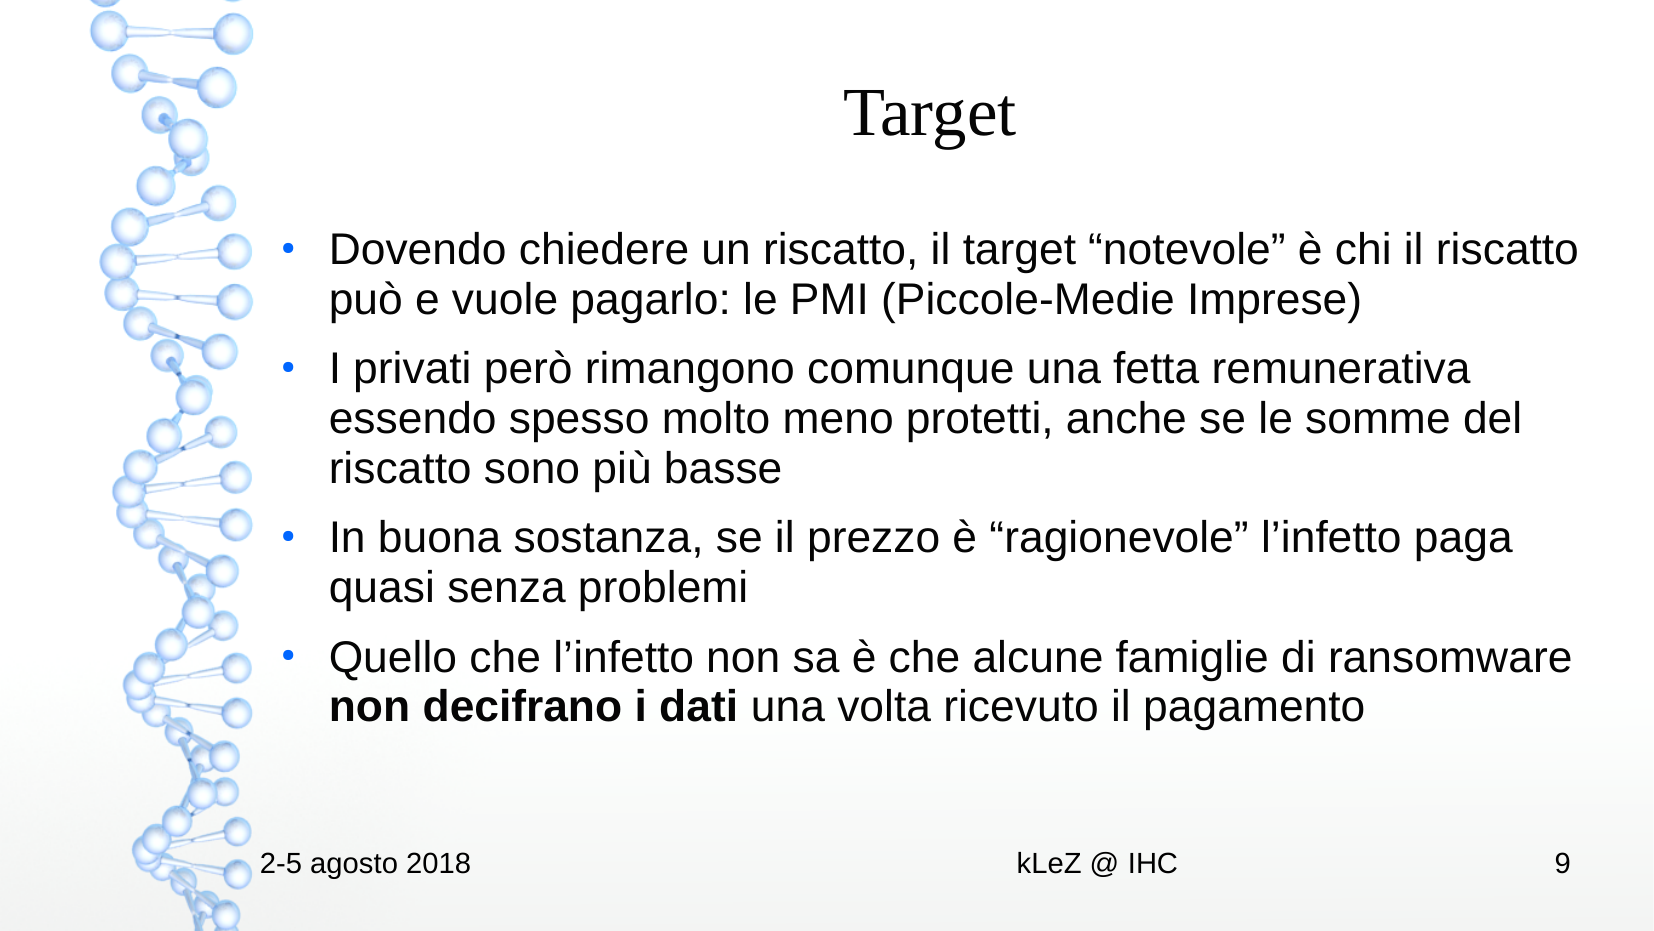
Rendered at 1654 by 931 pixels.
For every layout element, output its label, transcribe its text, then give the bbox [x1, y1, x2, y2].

picture [0, 0, 1654, 931]
title Target [265, 35, 1595, 189]
list Dovendo chiedere un riscatto, il target “notevole” è chi il riscatto può e vuole pagarlo: le PMI (Piccole-Medie Imprese) I privati però rimangono comunque una fetta remunerativa essendo spesso molto meno protetti, anche se le somme del riscatto sono più basse In buona sostanza, se il prezzo è “ragionevole” l’infetto paga quasi senza problemi Quello che l’infetto non sa è che alcune famiglie di ransomware non decifrano i dati una volta ricevuto il pagamento [265, 224, 1595, 764]
